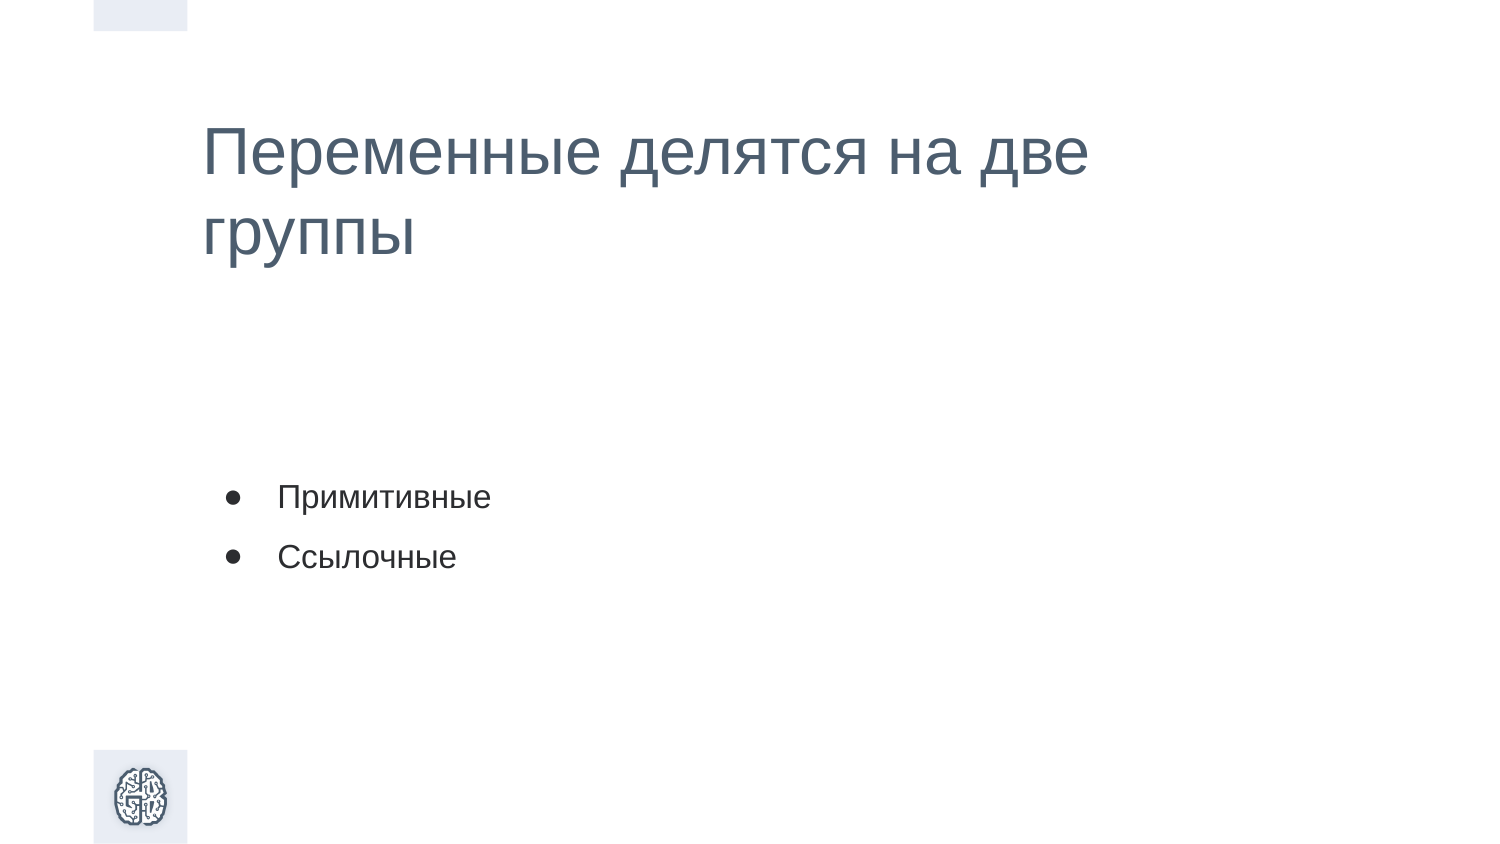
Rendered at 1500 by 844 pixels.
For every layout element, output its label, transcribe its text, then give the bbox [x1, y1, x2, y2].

picture [106, 760, 175, 834]
text_box Примитивные Ссылочные [187, 334, 1312, 697]
text_box Переменные делятся на две группы [187, 93, 1312, 282]
